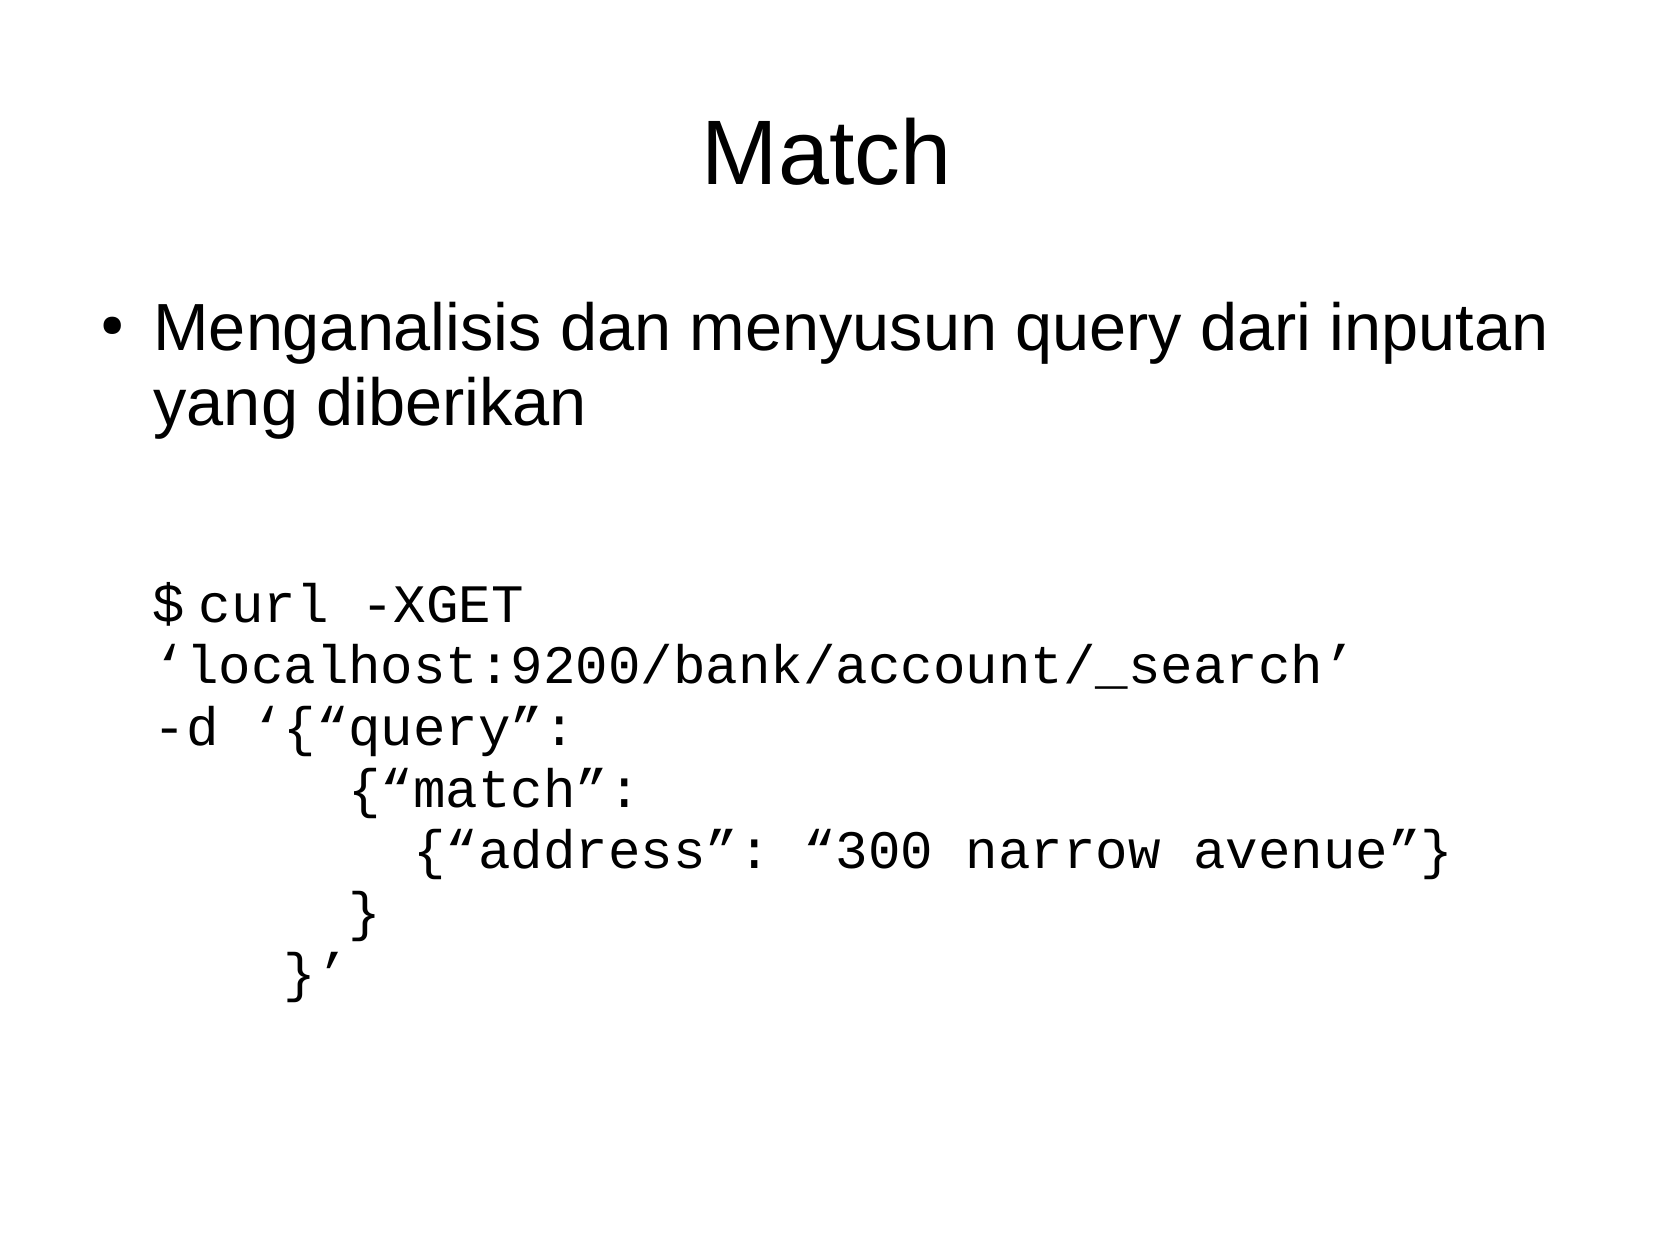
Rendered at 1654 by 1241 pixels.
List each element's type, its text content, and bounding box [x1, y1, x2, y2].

list Menganalisis dan menyusun query dari inputan yang diberikan $ curl -XGET ‘localhost:9200/bank/account/_search’ -d ‘{“query”: {“match”: {“address”: “300 narrow avenue”} } }’ [82, 290, 1571, 1010]
title Match [82, 49, 1571, 257]
